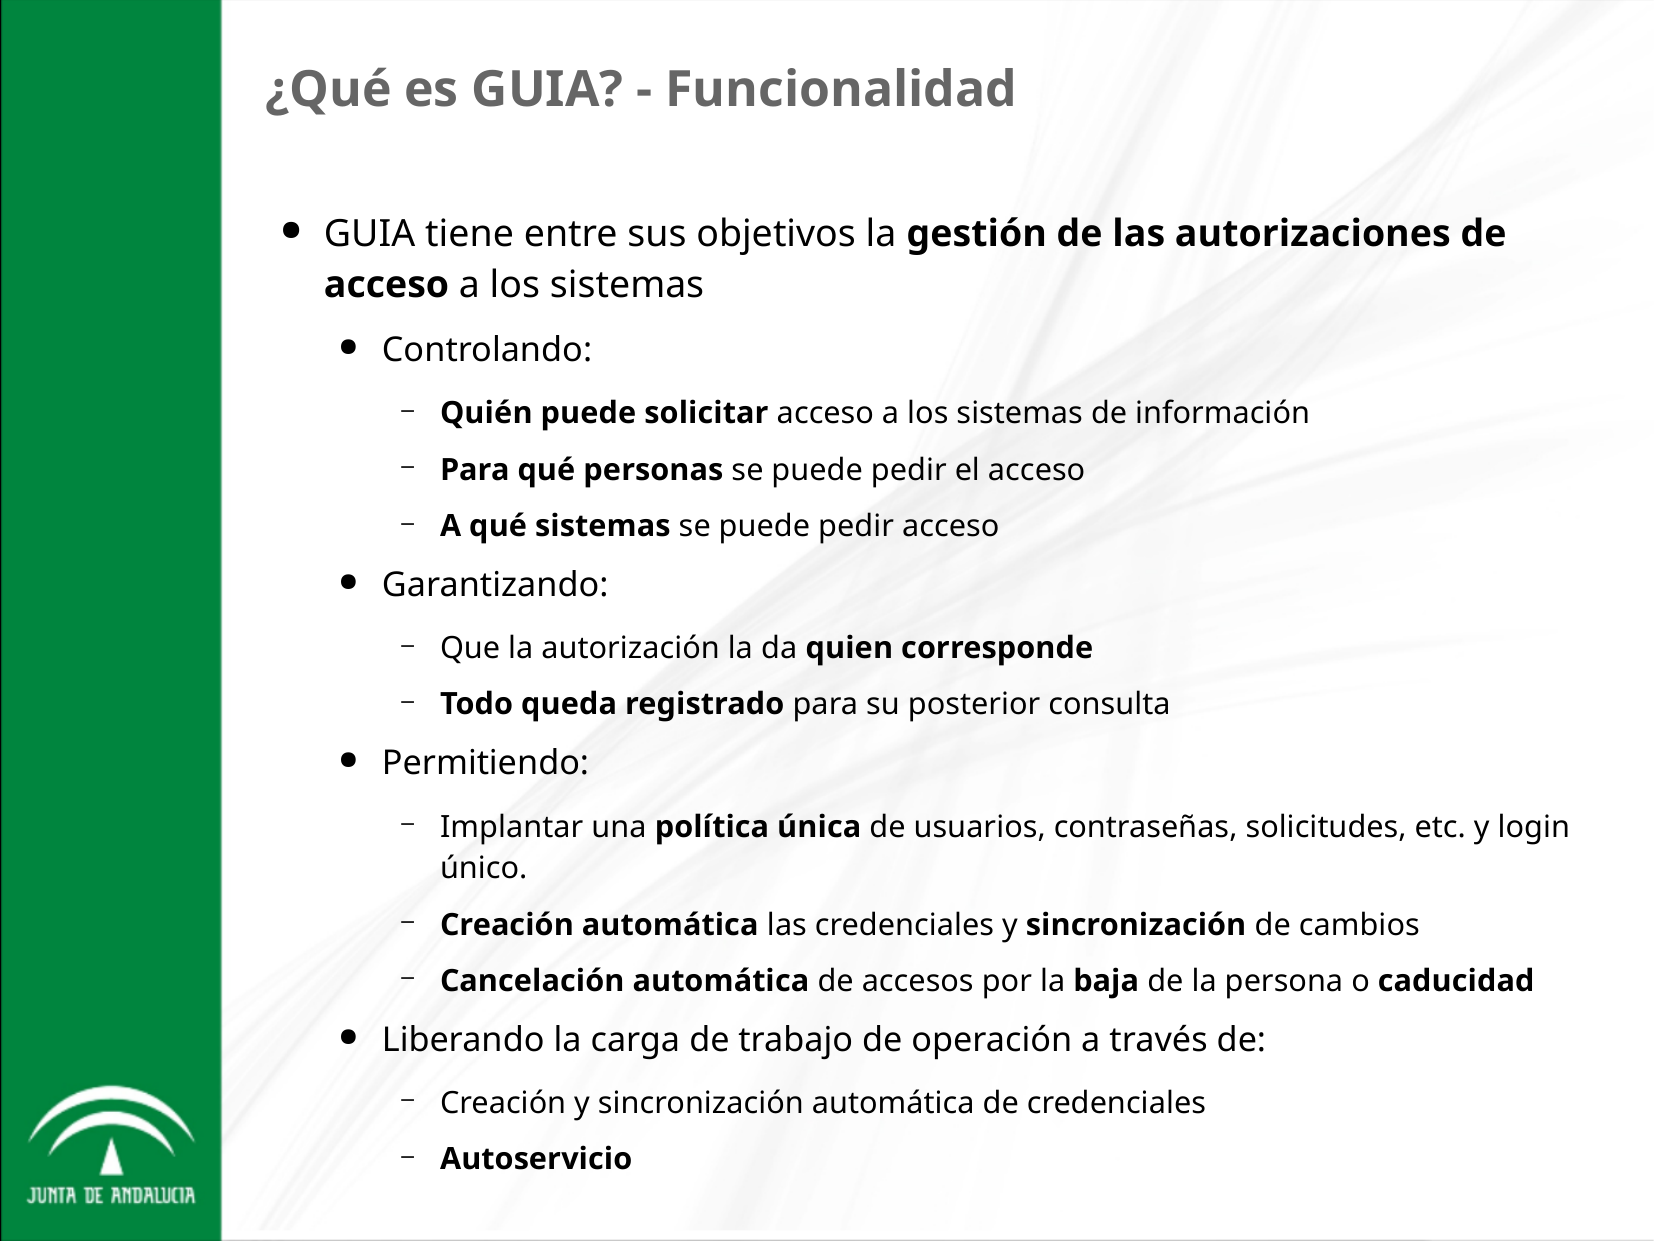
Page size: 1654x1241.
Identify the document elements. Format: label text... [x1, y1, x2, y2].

title ¿Qué es GUIA? - Funcionalidad [265, 37, 1571, 136]
list GUIA tiene entre sus objetivos la gestión de las autorizaciones de acceso a los sistemas Controlando: Quién puede solicitar acceso a los sistemas de información Para qué personas se puede pedir el acceso A qué sistemas se puede pedir acceso Garantizando: Que la autorización la da quien corresponde Todo queda registrado para su posterior consulta Permitiendo: Implantar una política única de usuarios, contraseñas, solicitudes, etc. y login único. Creación automática las credenciales y sincronización de cambios Cancelación automática de accesos por la baja de la persona o caducidad Liberando la carga de trabajo de operación a través de: Creación y sincronización automática de credenciales Autoservicio [265, 206, 1571, 1182]
picture [0, 0, 1654, 1241]
